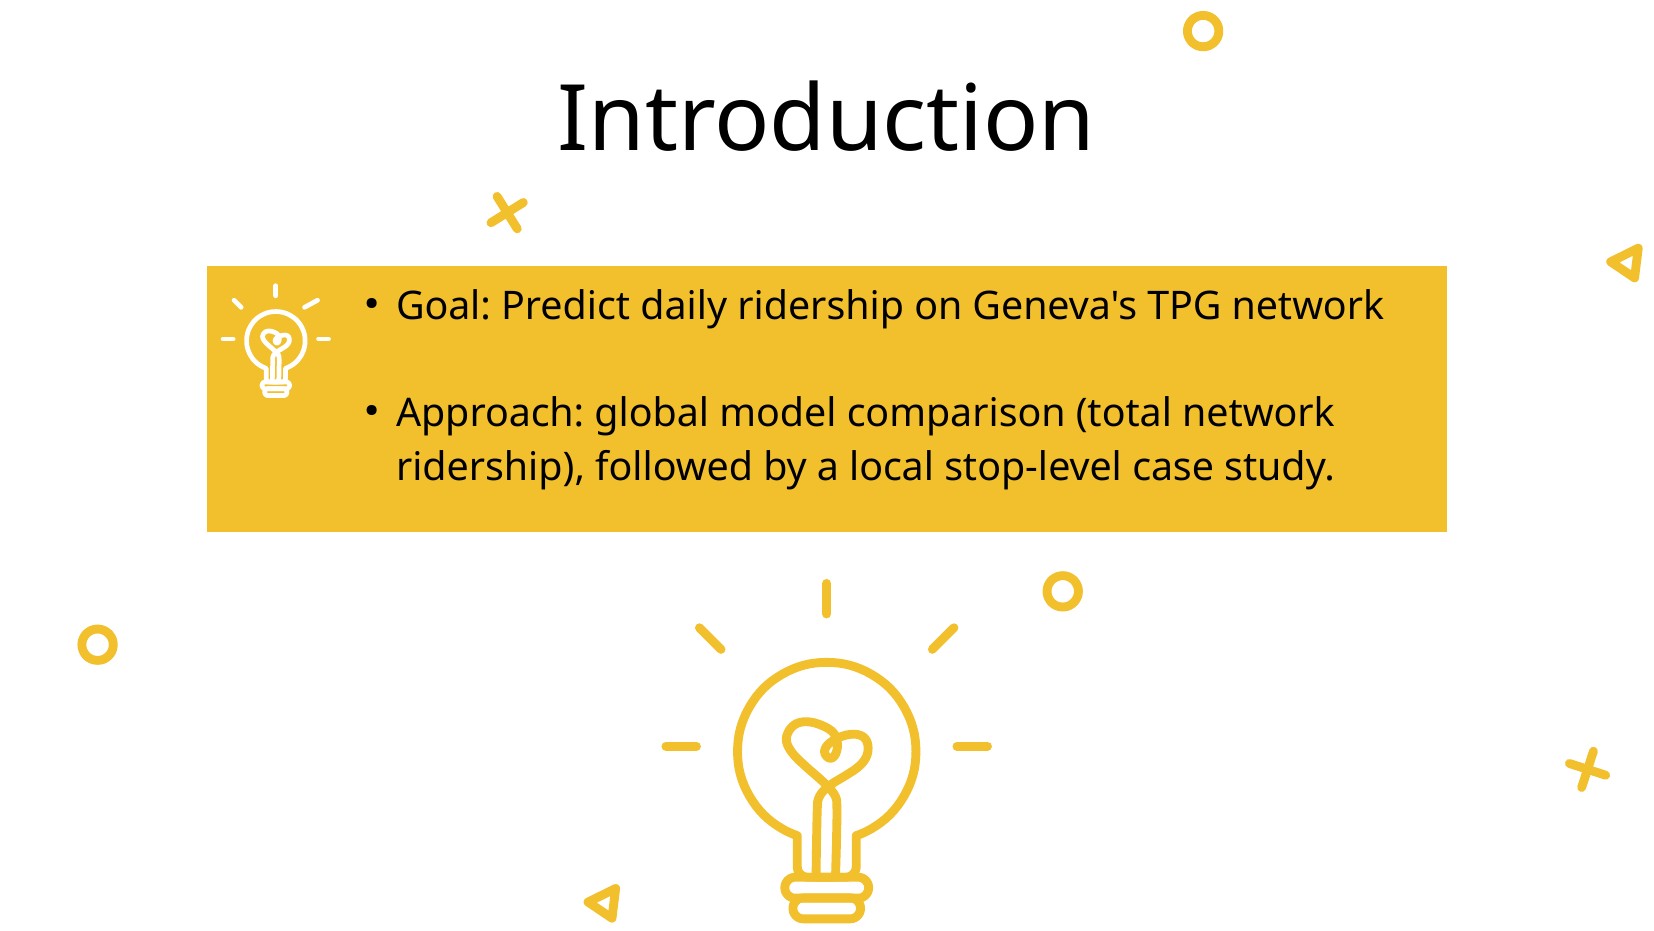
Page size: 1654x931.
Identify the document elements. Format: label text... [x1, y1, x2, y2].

title Introduction [82, 37, 1571, 193]
list Goal: Predict daily ridership on Geneva's TPG network Approach: global model comparison (total network ridership), followed by a local stop-level case study. [354, 277, 1447, 532]
